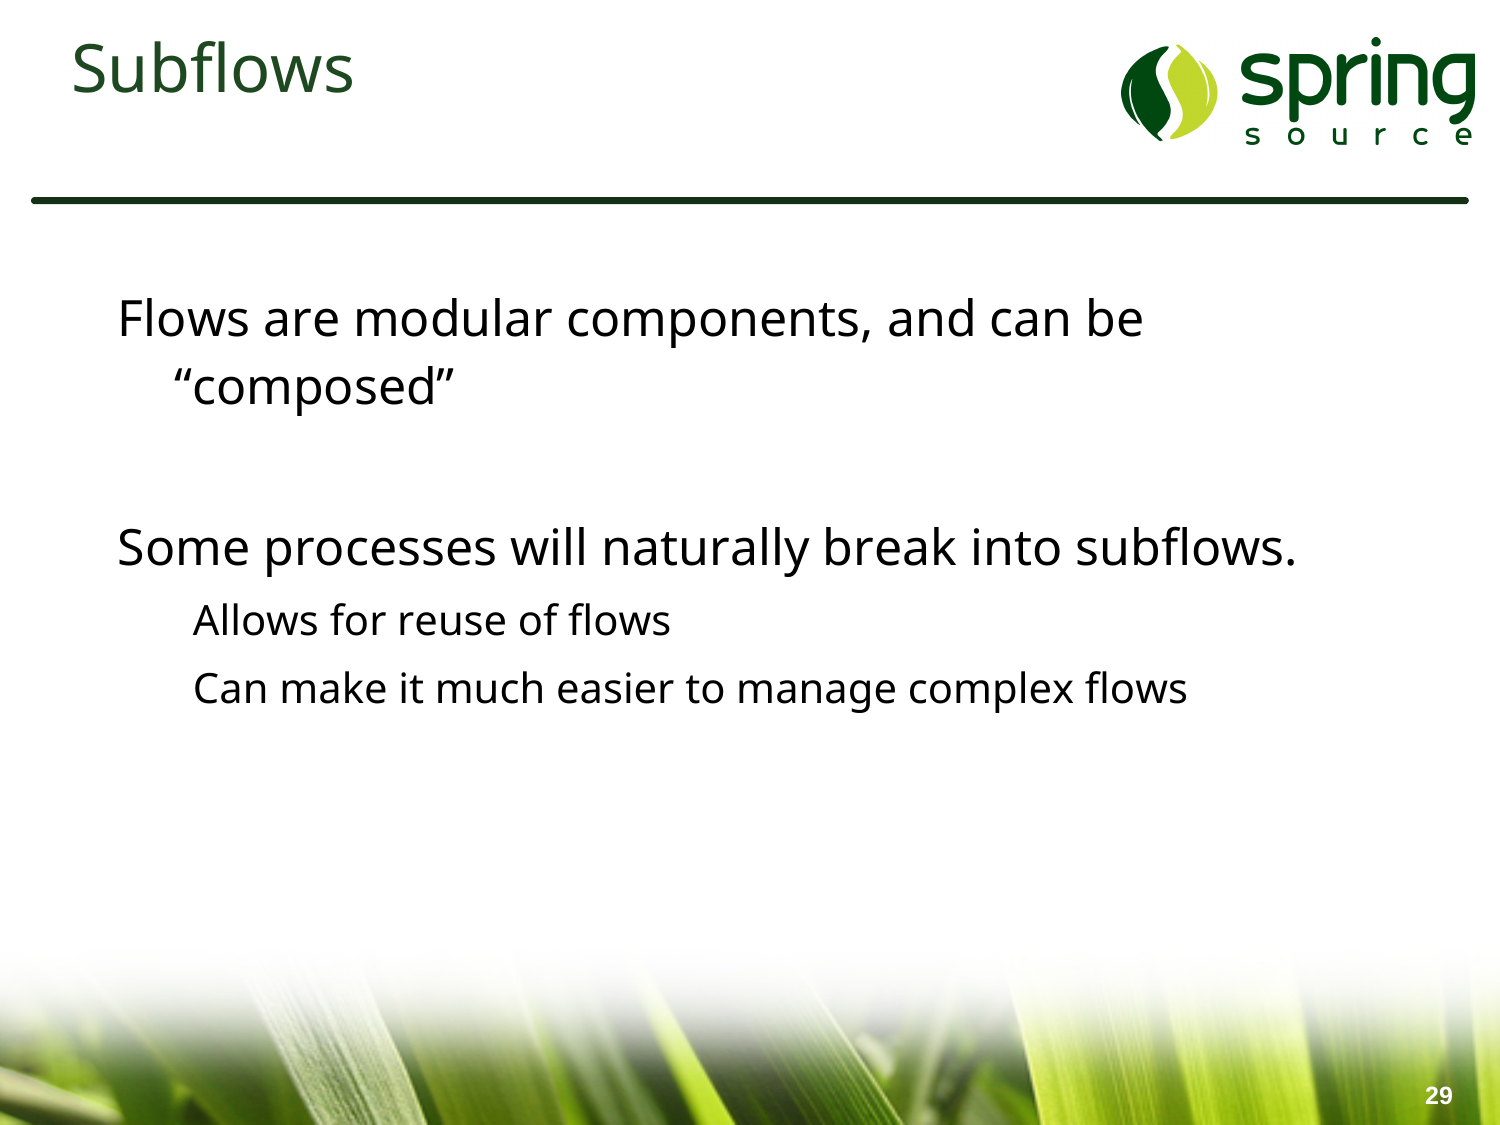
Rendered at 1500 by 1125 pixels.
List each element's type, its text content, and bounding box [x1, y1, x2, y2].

picture [1121, 37, 1475, 145]
picture [0, 944, 1500, 1125]
list Flows are modular components, and can be “composed” Some processes will naturally break into subflows. Allows for reuse of flows Can make it much easier to manage complex flows [103, 275, 1395, 938]
title Subflows [56, 13, 1090, 177]
